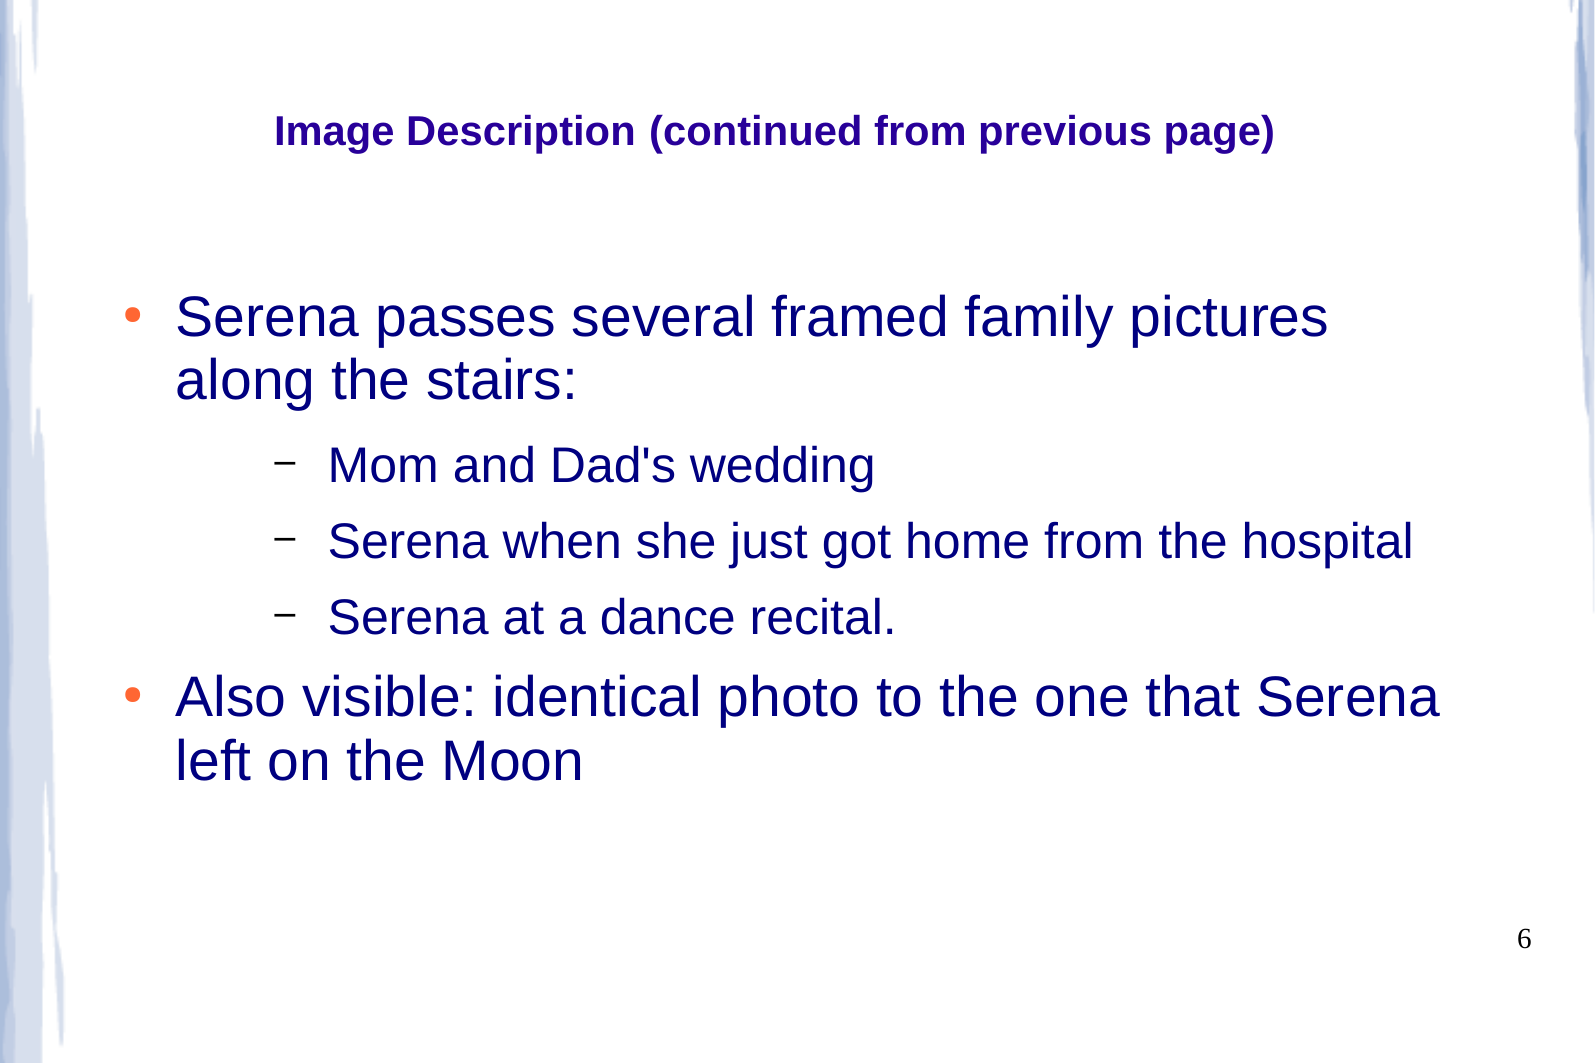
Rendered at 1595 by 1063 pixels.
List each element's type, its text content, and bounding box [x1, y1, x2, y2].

title Image Description (continued from previous page) [79, 42, 1471, 220]
list Serena passes several framed family pictures along the stairs: Mom and Dad's wedding Serena when she just got home from the hospital Serena at a dance recital. Also visible: identical photo to the one that Serena left on the Moon [105, 285, 1486, 886]
picture [0, 0, 1595, 1063]
